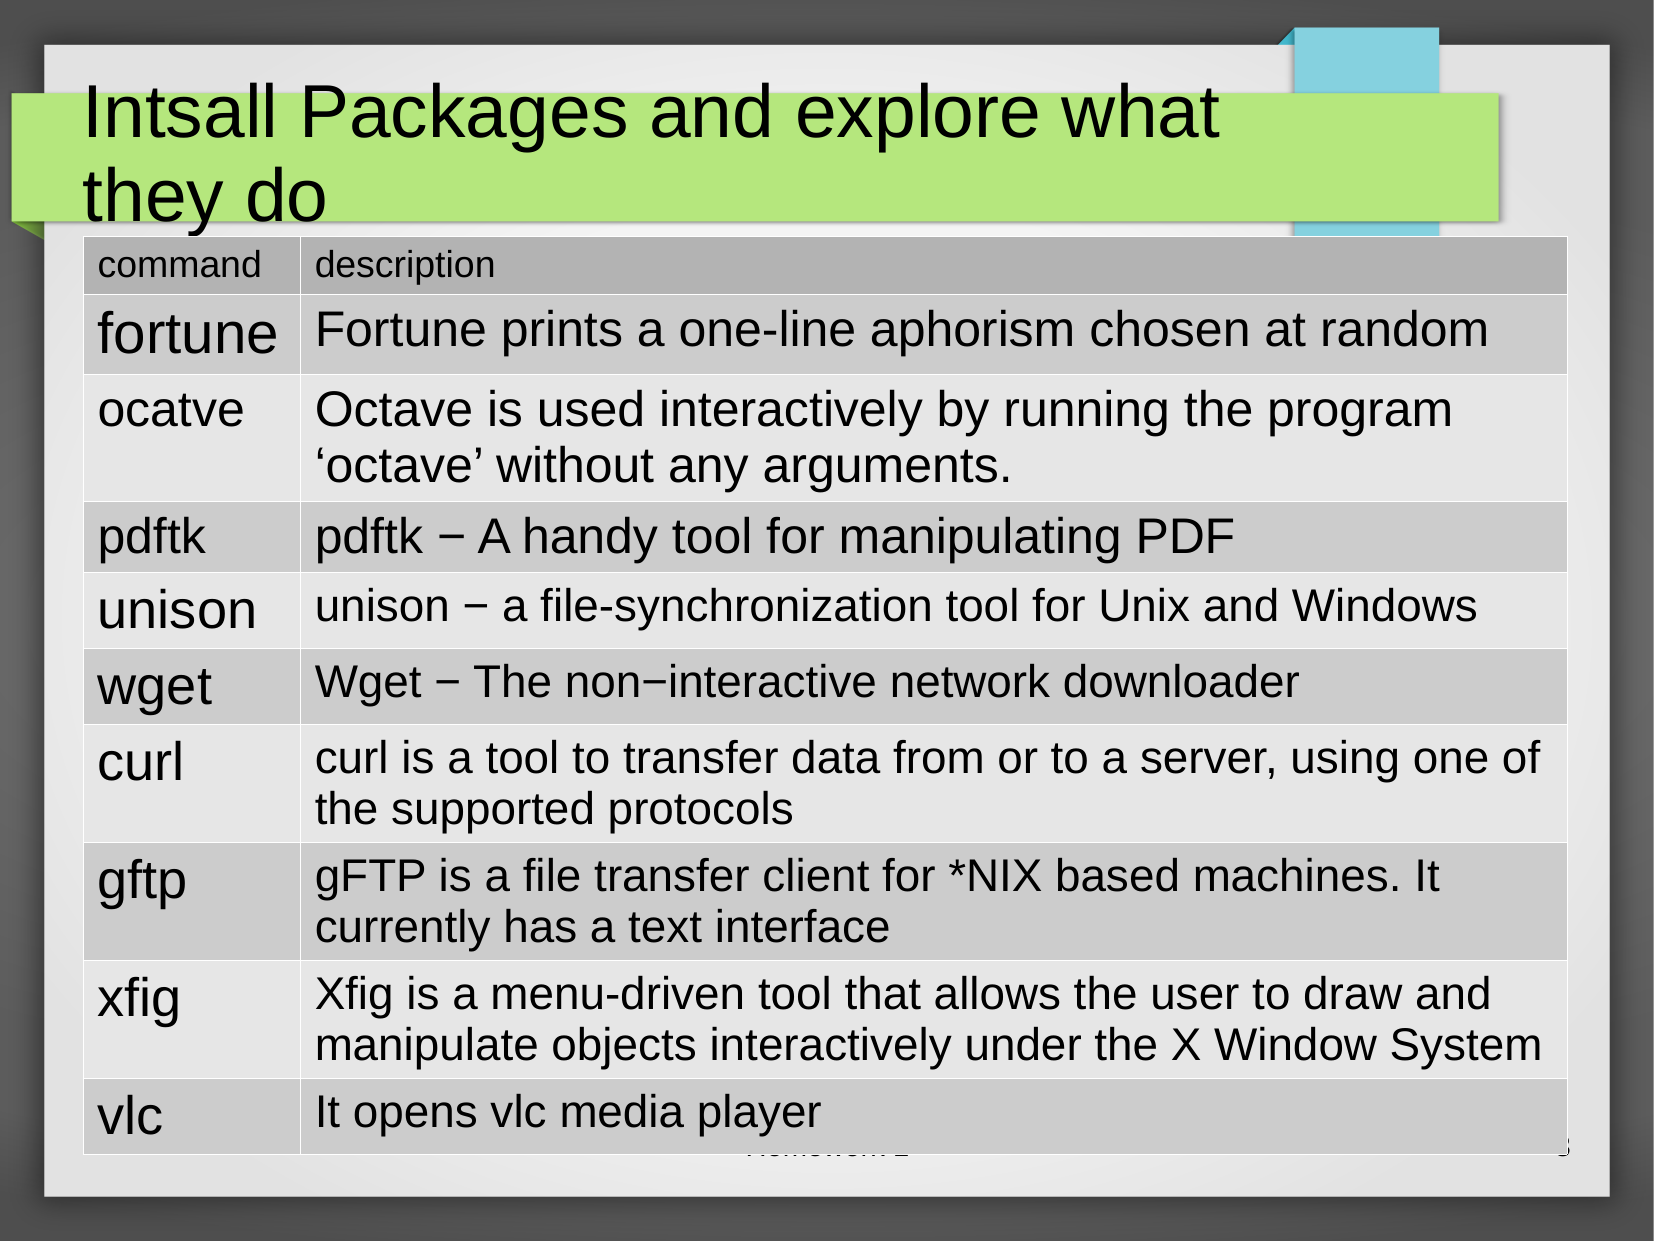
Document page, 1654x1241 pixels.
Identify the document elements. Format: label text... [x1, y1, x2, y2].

table_cell curl [84, 725, 300, 842]
title Intsall Packages and explore what they do [82, 69, 1264, 236]
table_header description [301, 237, 1567, 294]
table_cell gFTP is a file transfer client for *NIX based machines. It currently has a text interface [301, 843, 1567, 960]
table_cell Octave is used interactively by running the program ‘octave’ without any arguments. [301, 375, 1567, 501]
table_cell pdftk [84, 502, 300, 572]
table_cell curl is a tool to transfer data from or to a server, using one of the supported protocols [301, 725, 1567, 842]
table_cell gftp [84, 843, 300, 960]
table_cell vlc [84, 1079, 300, 1154]
table_cell unison − a file-synchronization tool for Unix and Windows [301, 573, 1567, 648]
table_cell Xfig is a menu-driven tool that allows the user to draw and manipulate objects interactively under the X Window System [301, 961, 1567, 1078]
table_cell ocatve [84, 375, 300, 501]
table_cell fortune [84, 295, 300, 374]
table_header command [84, 237, 300, 294]
table_cell xfig [84, 961, 300, 1078]
table_cell Fortune prints a one-line aphorism chosen at random [301, 295, 1567, 374]
table_cell wget [84, 649, 300, 724]
table_cell unison [84, 573, 300, 648]
table_cell It opens vlc media player [301, 1079, 1567, 1154]
table_cell Wget − The non−interactive network downloader [301, 649, 1567, 724]
picture [0, 0, 1654, 1241]
table_cell pdftk − A handy tool for manipulating PDF [301, 502, 1567, 572]
